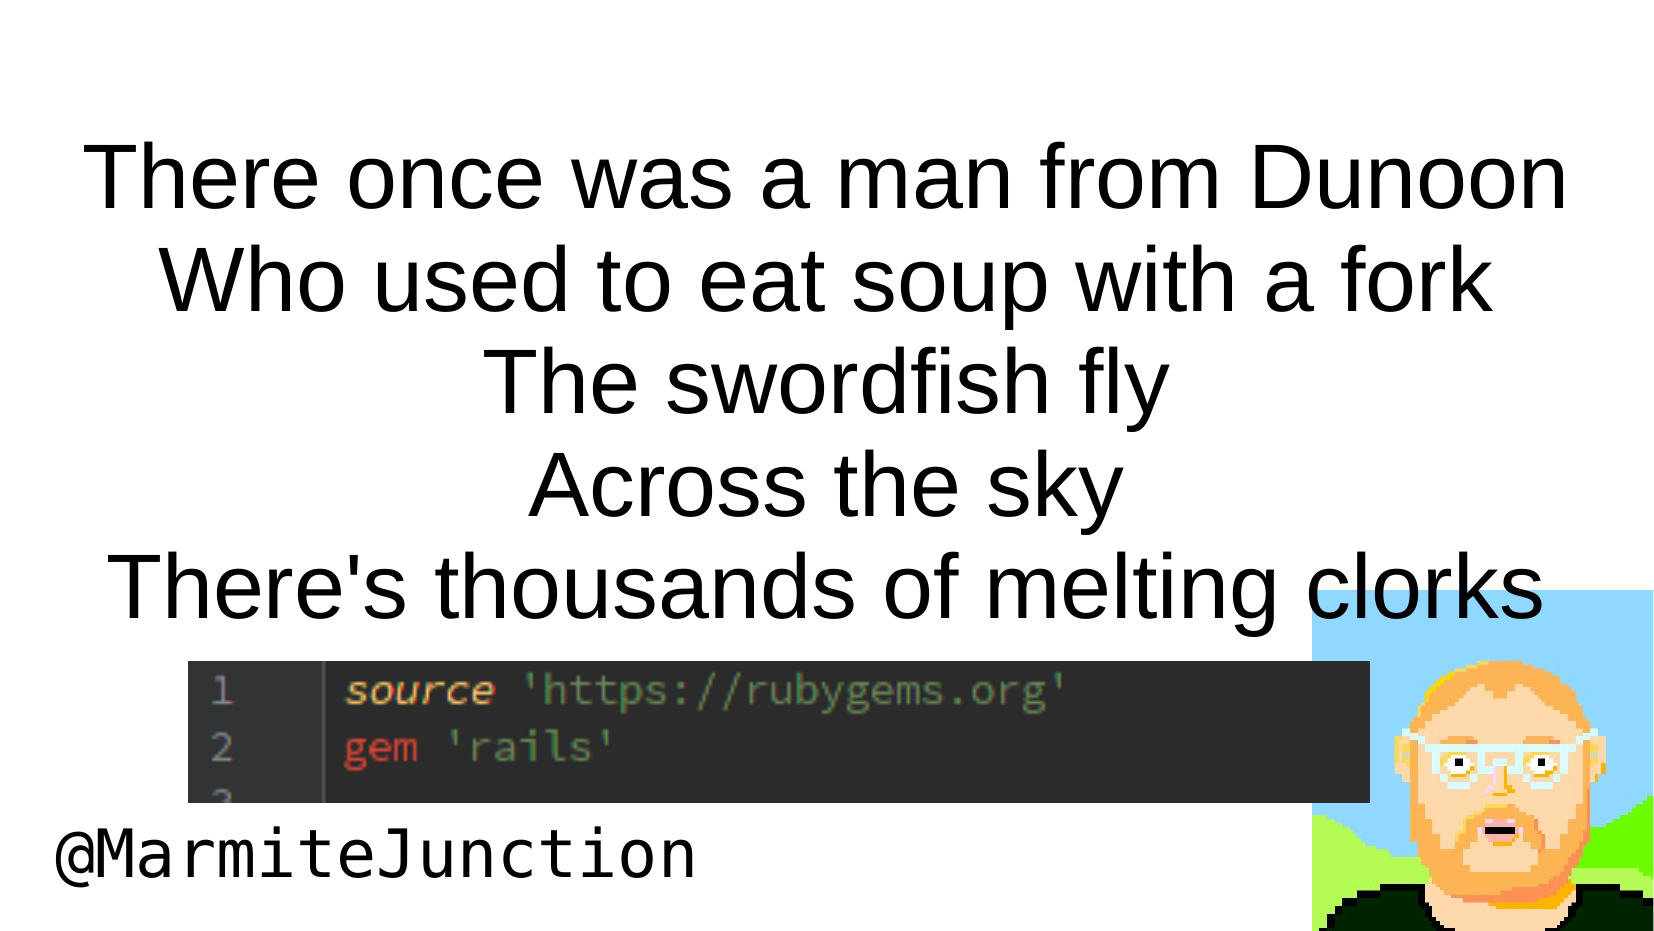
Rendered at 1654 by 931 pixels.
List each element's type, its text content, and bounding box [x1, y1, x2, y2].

text_box There once was a man from Dunoon Who used to eat soup with a fork The swordfish fly Across the sky There's thousands of melting clorks [0, 118, 1654, 674]
text_box @MarmiteJunction [40, 808, 715, 901]
picture [188, 661, 1654, 931]
